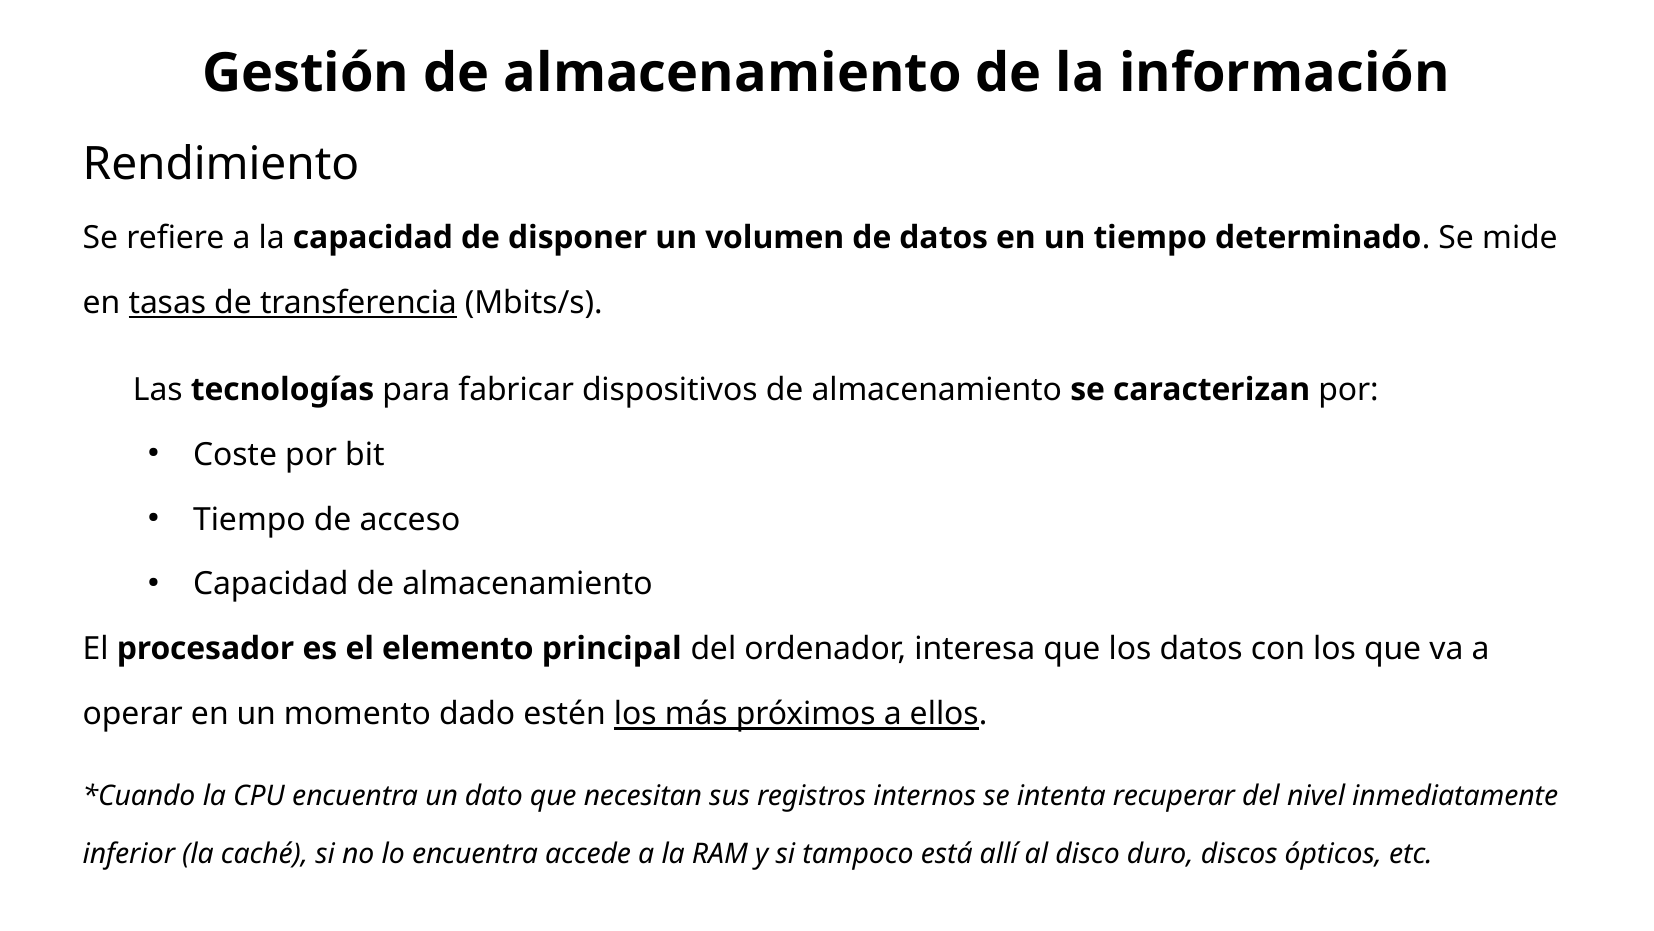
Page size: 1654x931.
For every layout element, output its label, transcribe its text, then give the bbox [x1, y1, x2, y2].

list Rendimiento Se refiere a la capacidad de disponer un volumen de datos en un tiempo determinado. Se mide en tasas de transferencia (Mbits/s). Las tecnologías para fabricar dispositivos de almacenamiento se caracterizan por: Coste por bit Tiempo de acceso Capacidad de almacenamiento El procesador es el elemento principal del ordenador, interesa que los datos con los que va a operar en un momento dado estén los más próximos a ellos. *Cuando la CPU encuentra un dato que necesitan sus registros internos se intenta recuperar del nivel inmediatamente inferior (la caché), si no lo encuentra accede a la RAM y si tampoco está allí al disco duro, discos ópticos, etc. [82, 129, 1595, 875]
title Gestión de almacenamiento de la información [82, 23, 1571, 119]
